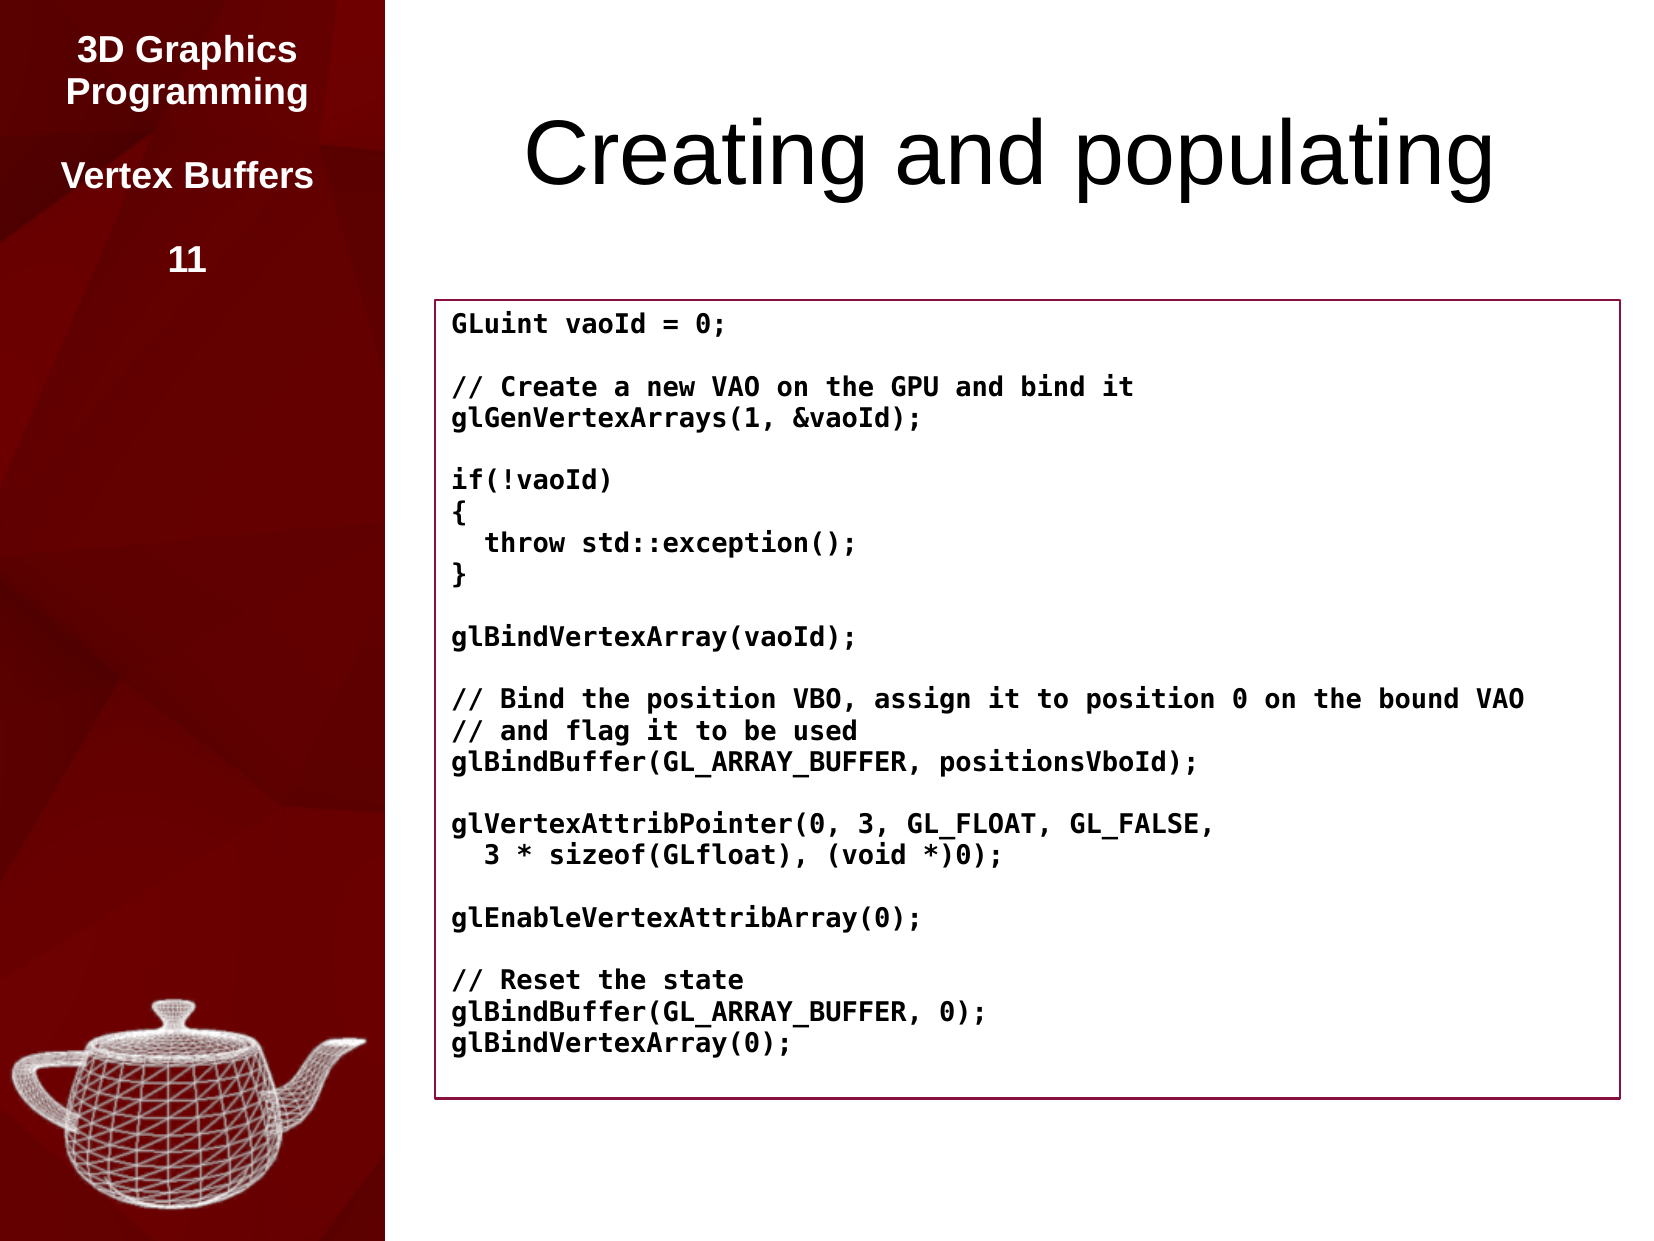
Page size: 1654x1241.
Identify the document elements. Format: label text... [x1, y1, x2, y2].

title Creating and populating [450, 49, 1571, 257]
picture [0, 0, 385, 1241]
text_box GLuint vaoId = 0; // Create a new VAO on the GPU and bind it glGenVertexArrays(1, &vaoId); if(!vaoId) { throw std::exception(); } glBindVertexArray(vaoId); // Bind the position VBO, assign it to position 0 on the bound VAO // and flag it to be used glBindBuffer(GL_ARRAY_BUFFER, positionsVboId); glVertexAttribPointer(0, 3, GL_FLOAT, GL_FALSE, 3 * sizeof(GLfloat), (void *)0); glEnableVertexAttribArray(0); // Reset the state glBindBuffer(GL_ARRAY_BUFFER, 0); glBindVertexArray(0); [435, 300, 1621, 1099]
